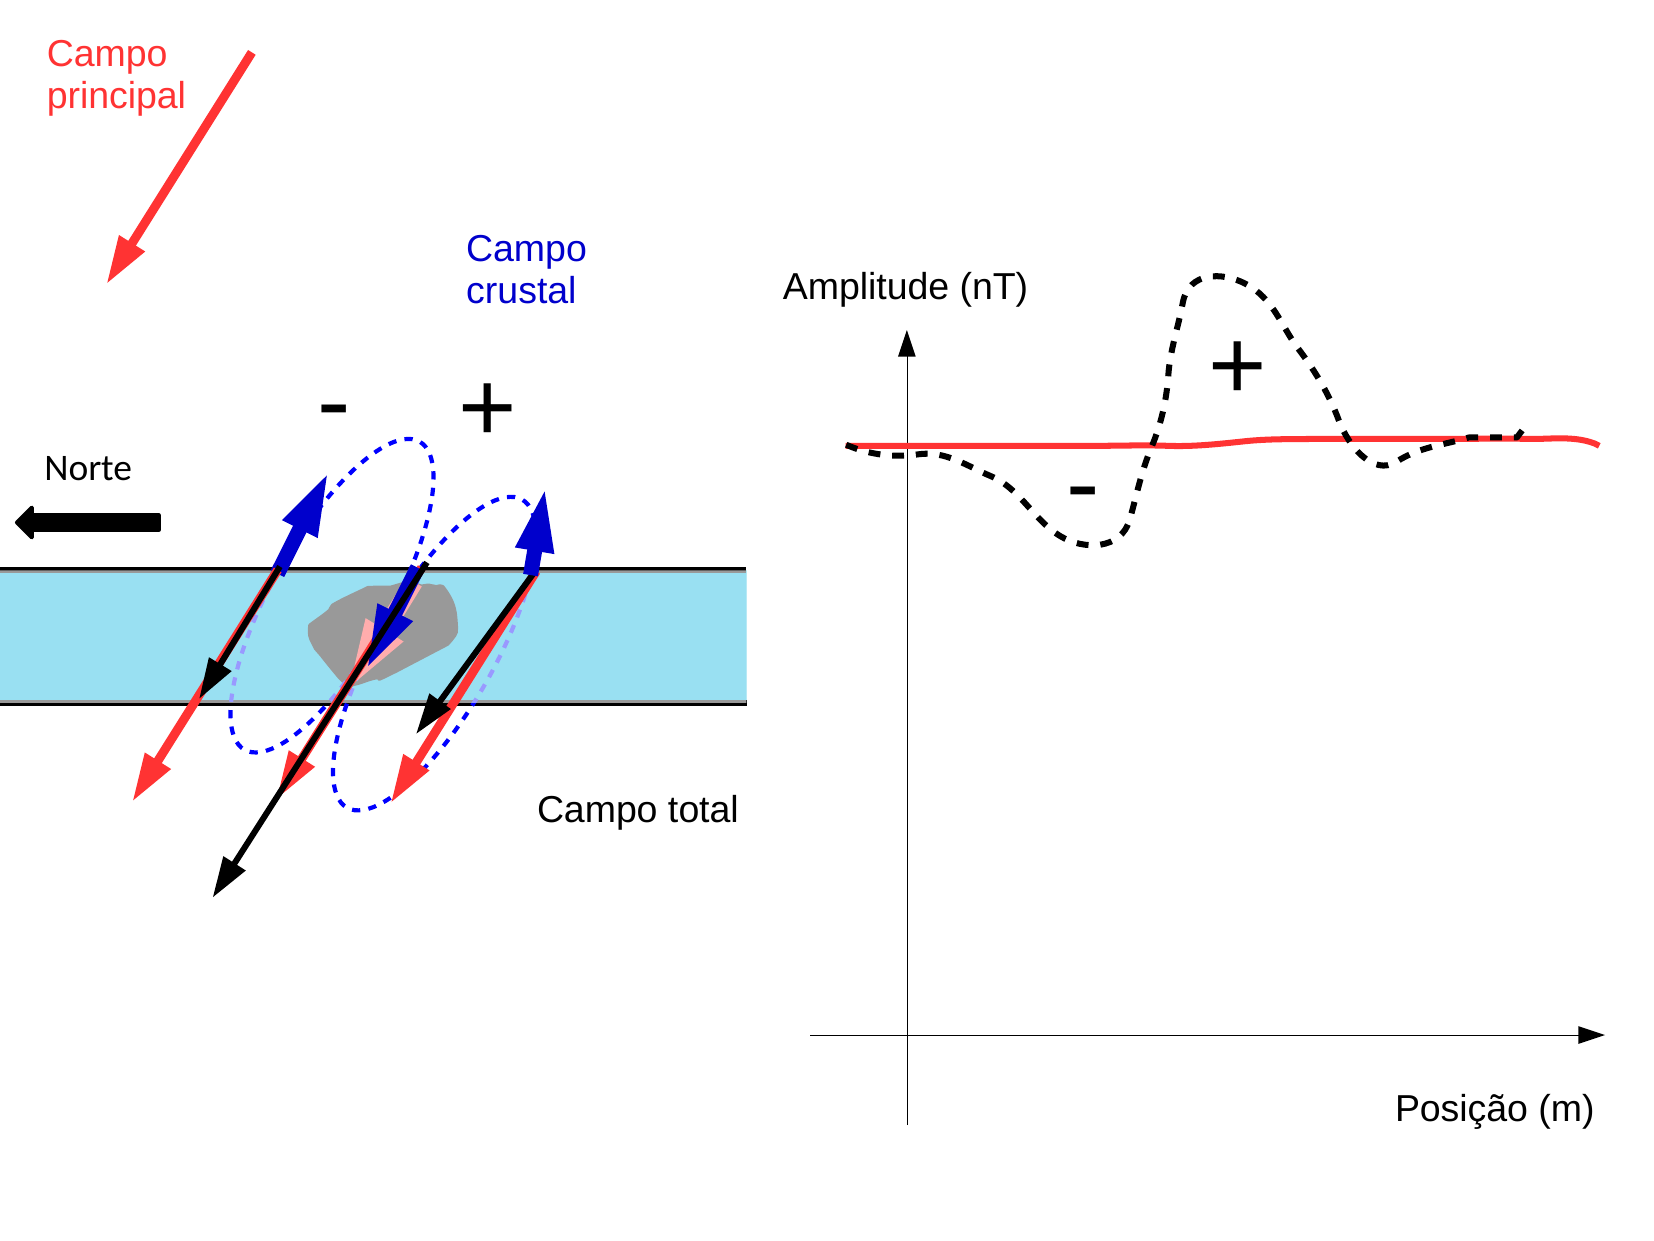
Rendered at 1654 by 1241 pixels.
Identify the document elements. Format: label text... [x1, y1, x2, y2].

text_box - [302, 337, 366, 465]
text_box Campo principal [32, 25, 257, 124]
text_box [0, 570, 271, 703]
text_box Posição (m) [1380, 1080, 1610, 1137]
text_box [460, 570, 747, 703]
text_box - [1052, 420, 1115, 547]
text_box Campo total [522, 781, 791, 838]
text_box Campo crustal [451, 220, 677, 319]
text_box [201, 570, 407, 703]
text_box [343, 570, 527, 703]
text_box + [1193, 301, 1283, 429]
text_box Amplitude (nT) [768, 258, 1044, 316]
text_box [17, 507, 159, 538]
text_box [444, 670, 468, 703]
text_box Norte [17, 435, 160, 496]
text_box + [443, 343, 533, 471]
